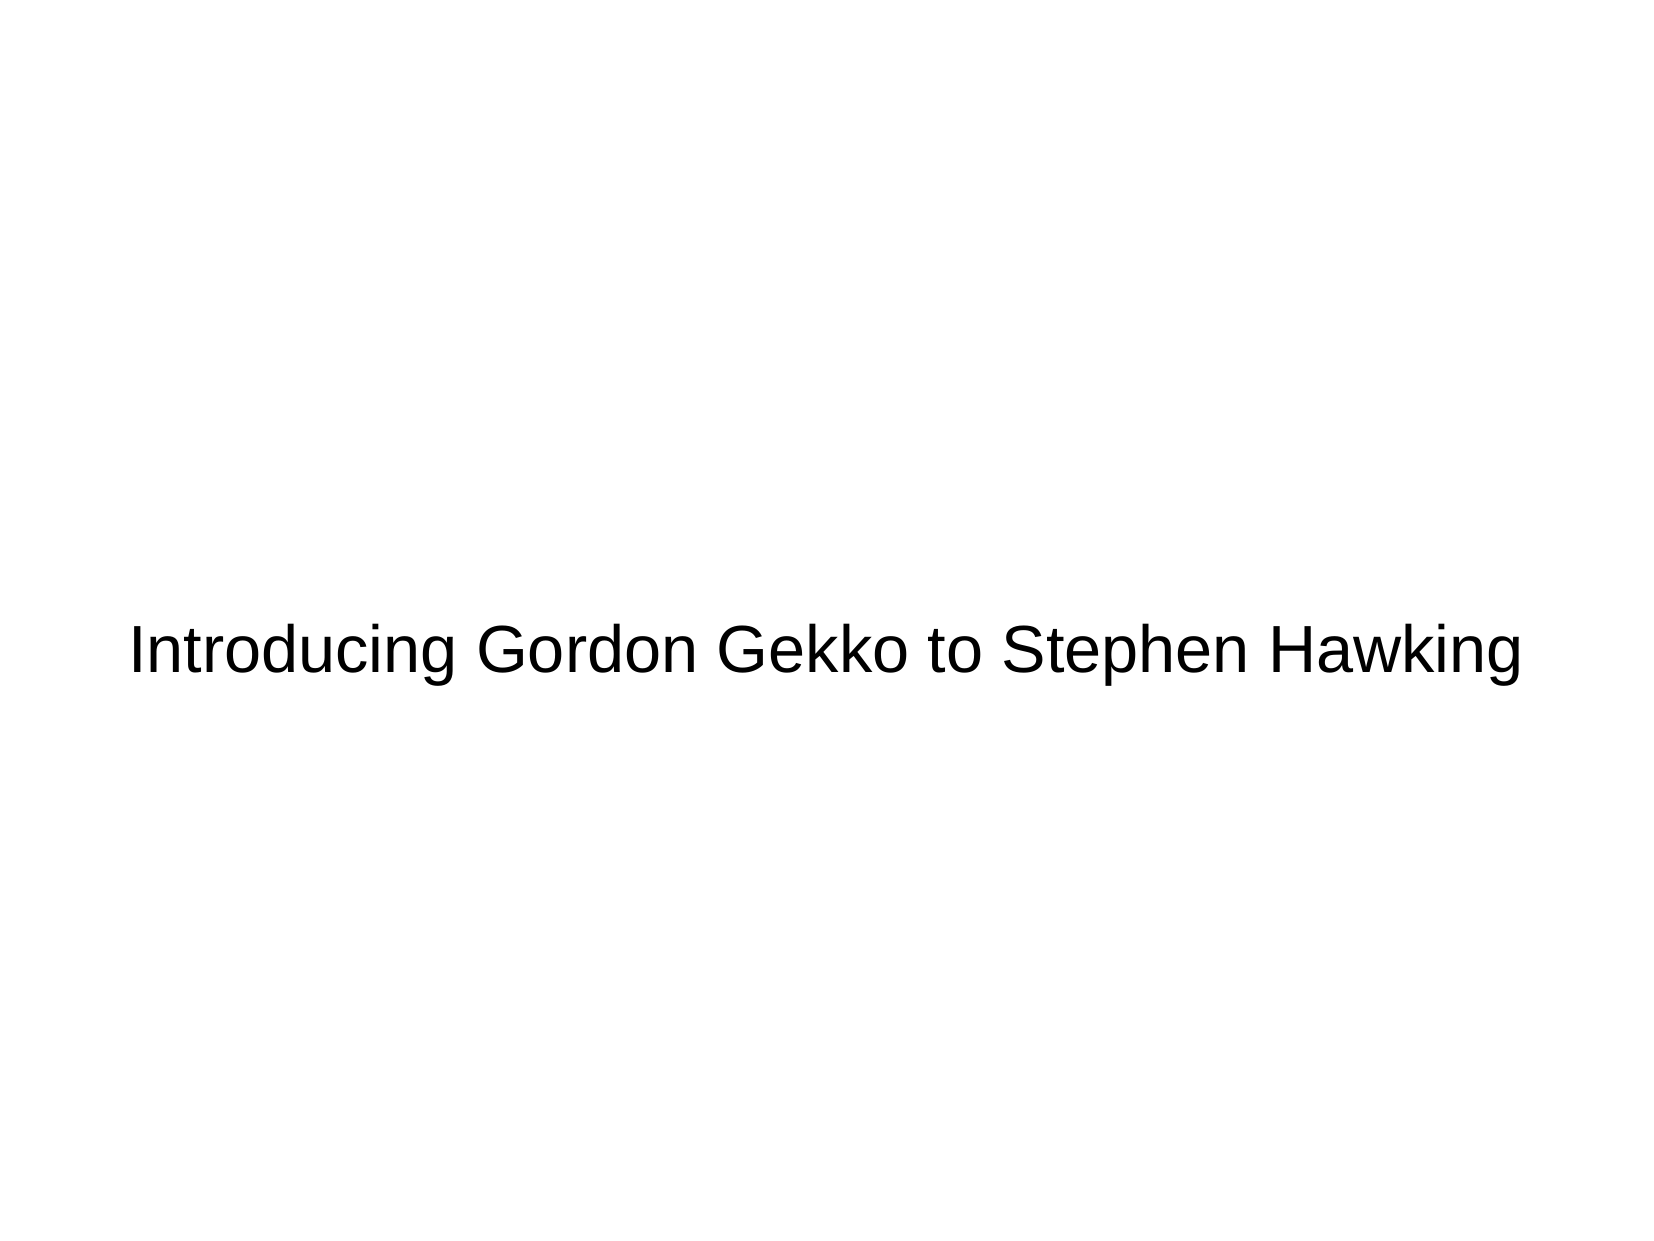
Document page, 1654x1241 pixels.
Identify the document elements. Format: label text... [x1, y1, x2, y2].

subtitle Introducing Gordon Gekko to Stephen Hawking [82, 290, 1571, 1010]
